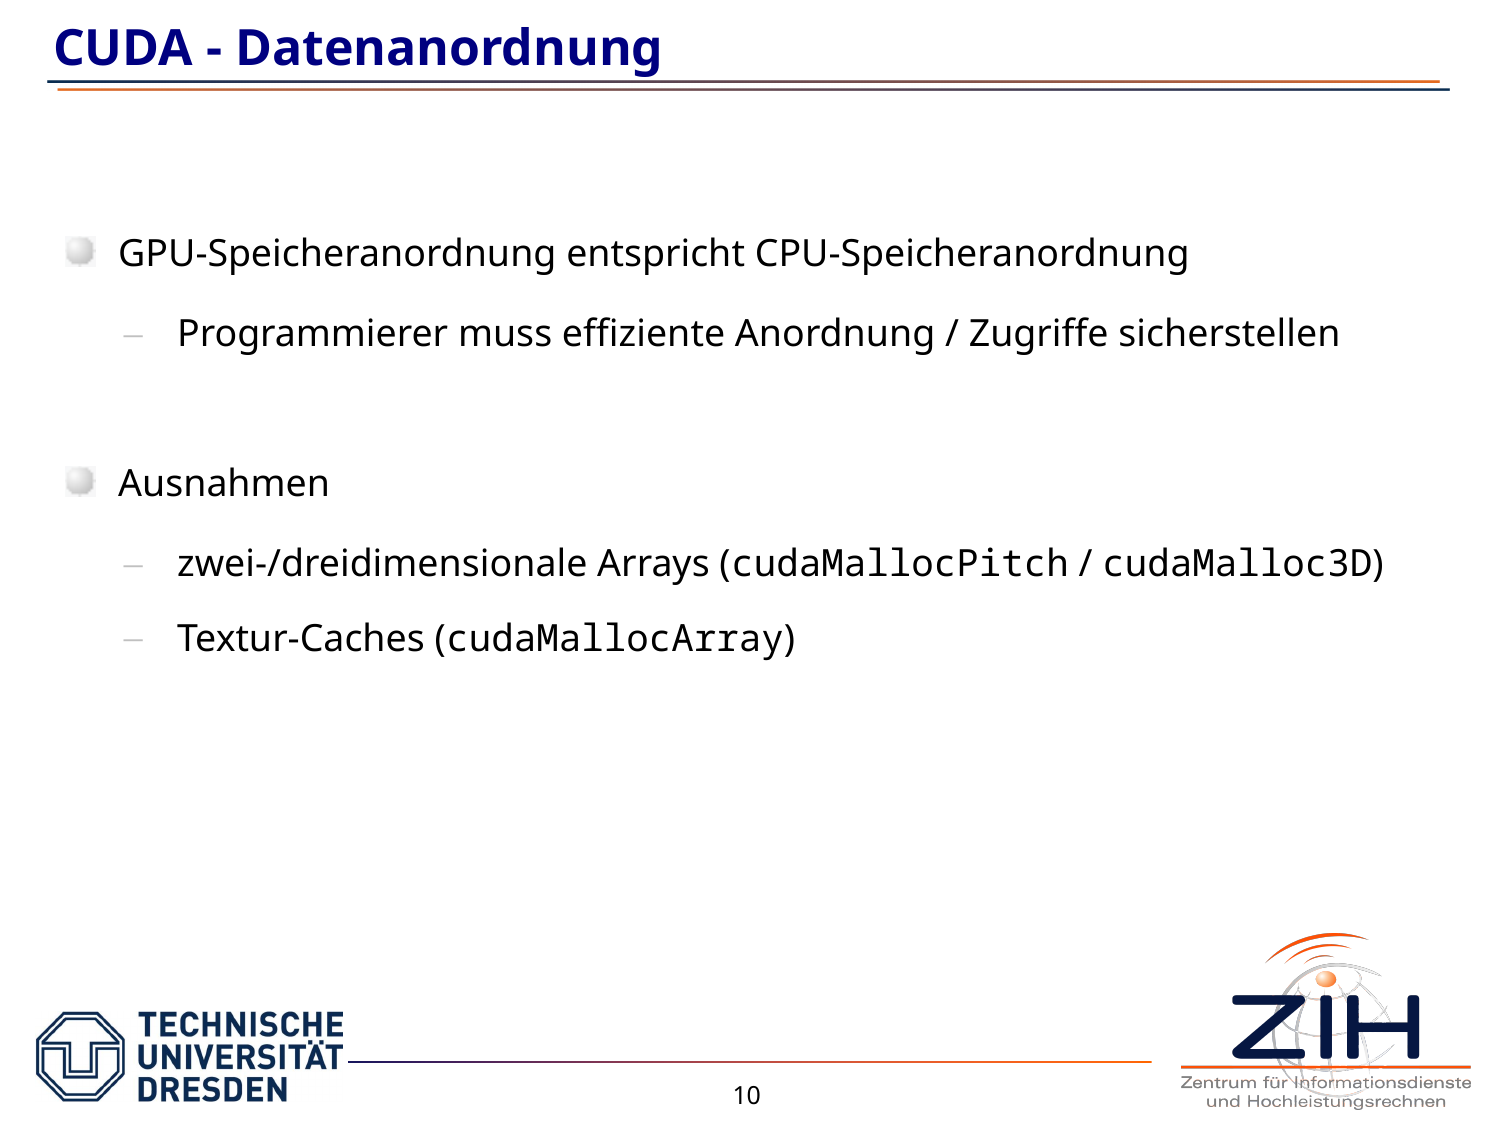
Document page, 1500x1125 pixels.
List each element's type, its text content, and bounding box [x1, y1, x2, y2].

list GPU-Speicheranordnung entspricht CPU-Speicheranordnung Programmierer muss effiziente Anordnung / Zugriffe sicherstellen Ausnahmen zwei-/dreidimensionale Arrays (cudaMallocPitch / cudaMalloc3D) Textur-Caches (cudaMallocArray) [29, 118, 1418, 771]
picture [1181, 933, 1471, 1110]
picture [35, 1011, 343, 1102]
picture [47, 80, 1450, 91]
title CUDA - Datenanordnung [53, 12, 1453, 81]
